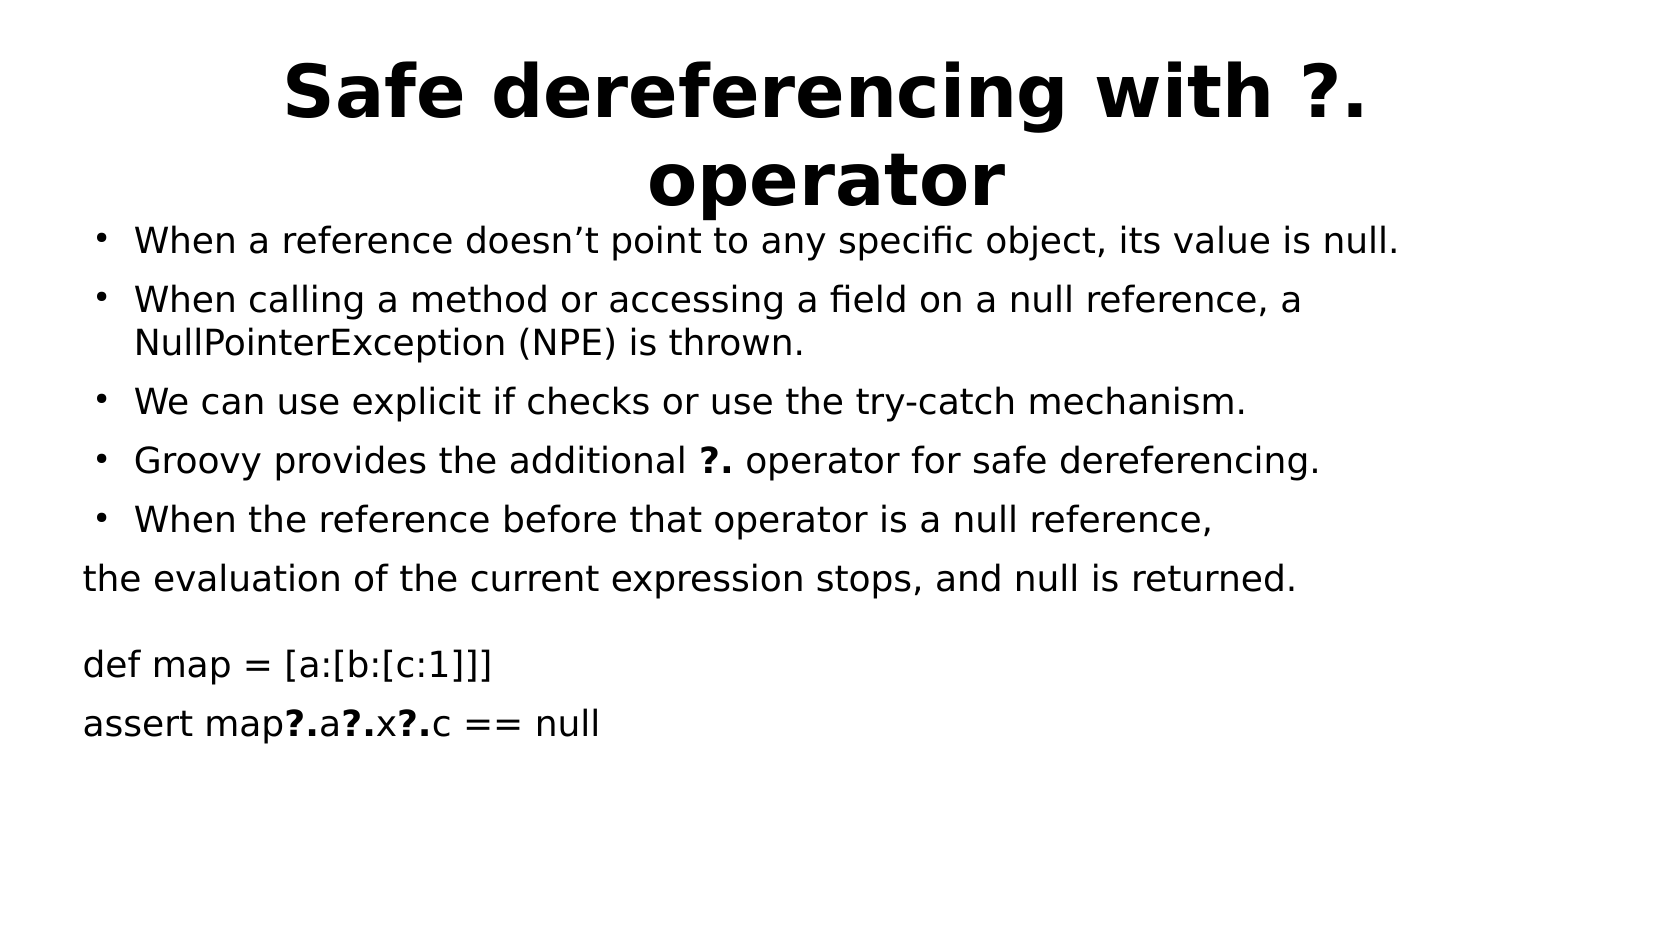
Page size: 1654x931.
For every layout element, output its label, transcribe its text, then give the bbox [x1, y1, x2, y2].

list When a reference doesn’t point to any specific object, its value is null. When calling a method or accessing a field on a null reference, a NullPointerException (NPE) is thrown. We can use explicit if checks or use the try-catch mechanism. Groovy provides the additional ?. operator for safe dereferencing. When the reference before that operator is a null reference, the evaluation of the current expression stops, and null is returned. def map = [a:[b:[c:1]]] assert map?.a?.x?.c == null [82, 217, 1571, 758]
title Safe dereferencing with ?. operator [82, 37, 1571, 147]
